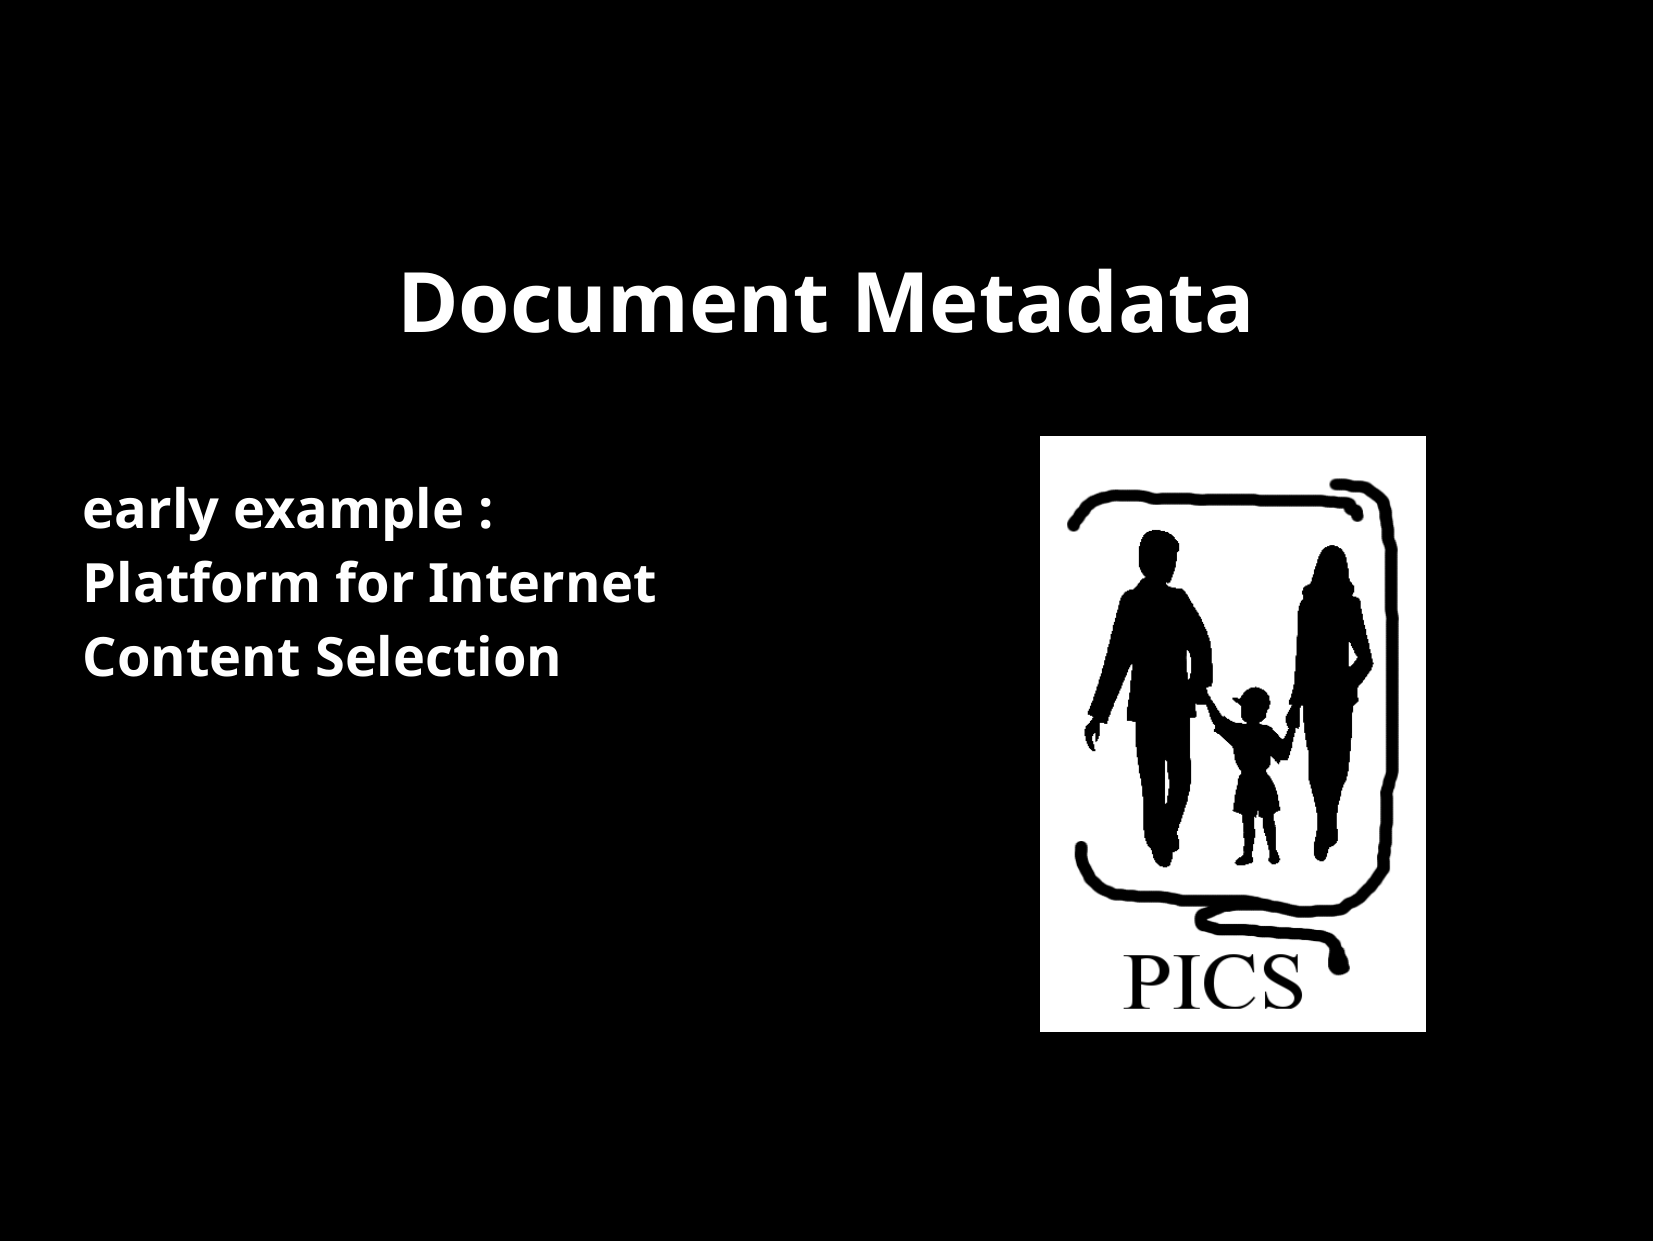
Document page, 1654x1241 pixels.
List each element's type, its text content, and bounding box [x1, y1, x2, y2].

picture [1040, 436, 1426, 1032]
subtitle Document Metadata early example : Platform for Internet Content Selection [82, 49, 1571, 1109]
